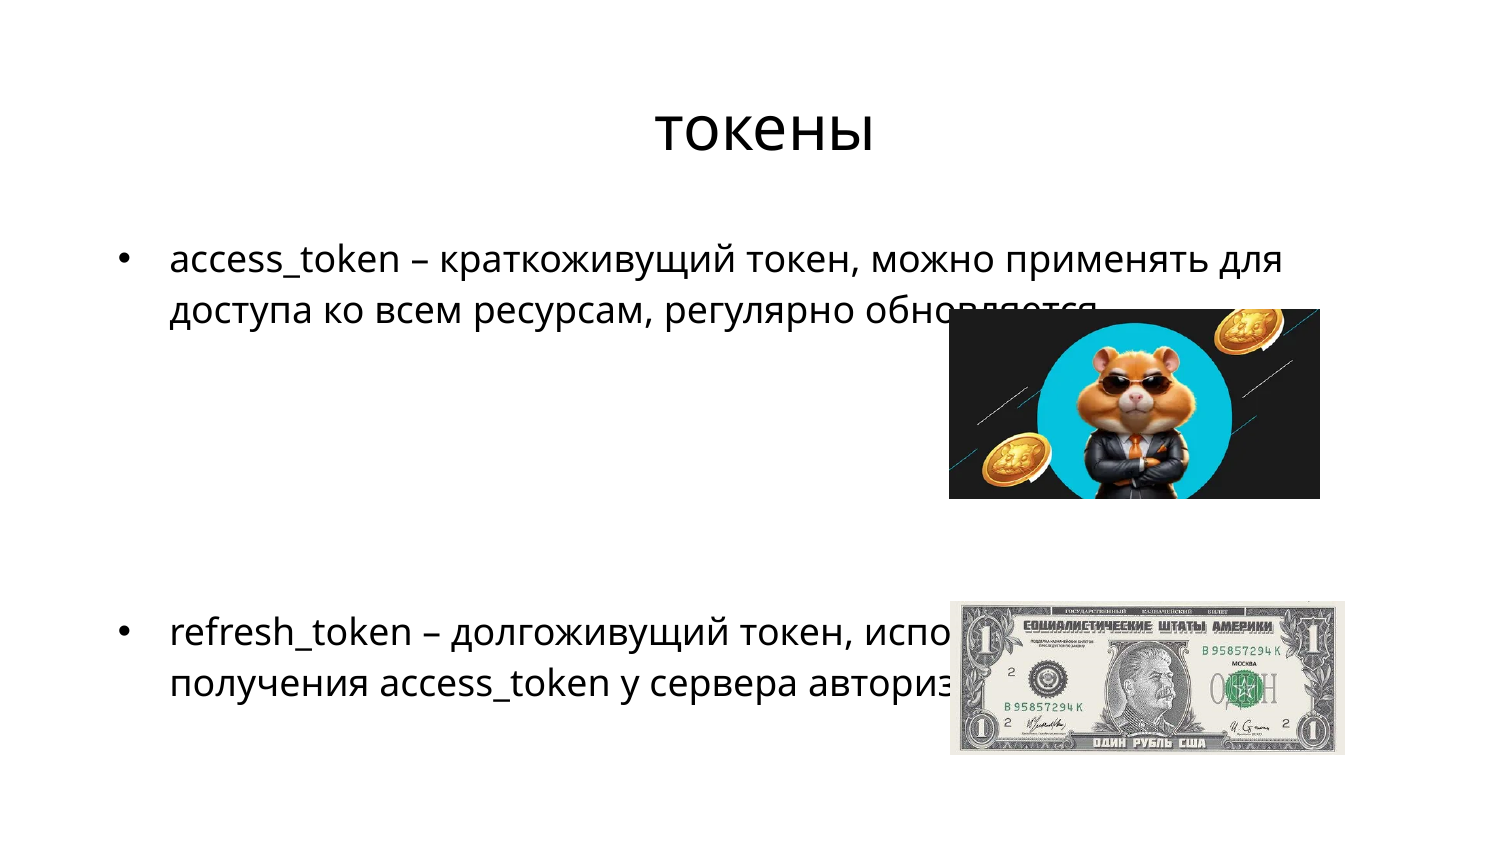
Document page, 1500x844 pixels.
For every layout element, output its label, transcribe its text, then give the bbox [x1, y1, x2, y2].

picture [949, 309, 1320, 499]
list access_token – краткоживущий токен, можно применять для доступа ко всем ресурсам, регулярно обновляется refresh_token – долгоживущий токен, используется только для получения access_token у сервера авторизации [103, 224, 1397, 761]
picture [950, 601, 1345, 755]
title токены [103, 44, 1397, 209]
